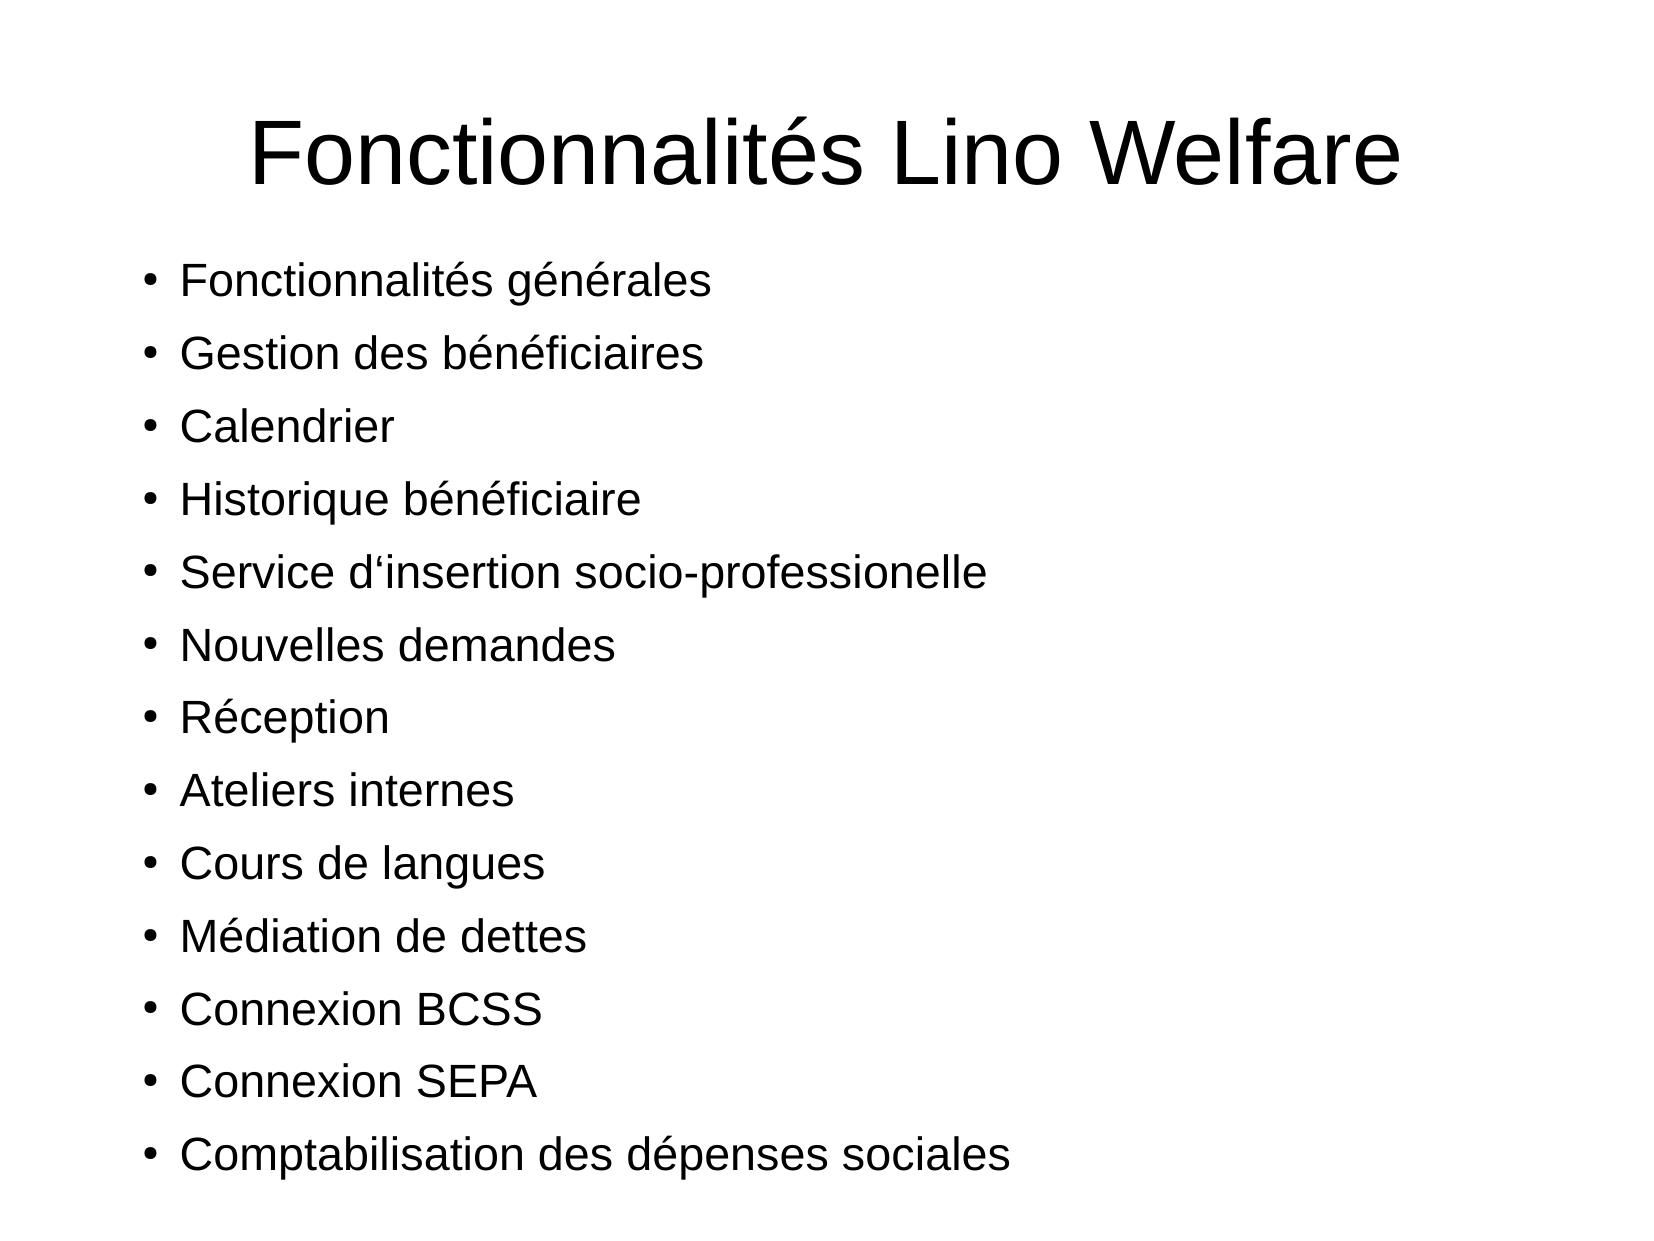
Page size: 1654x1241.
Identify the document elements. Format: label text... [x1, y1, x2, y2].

list Fonctionnalités générales Gestion des bénéficiaires Calendrier Historique bénéficiaire Service d‘insertion socio-professionelle Nouvelles demandes Réception Ateliers internes Cours de langues Médiation de dettes Connexion BCSS Connexion SEPA Comptabilisation des dépenses sociales [129, 254, 1052, 1182]
title Fonctionnalités Lino Welfare [82, 49, 1571, 257]
